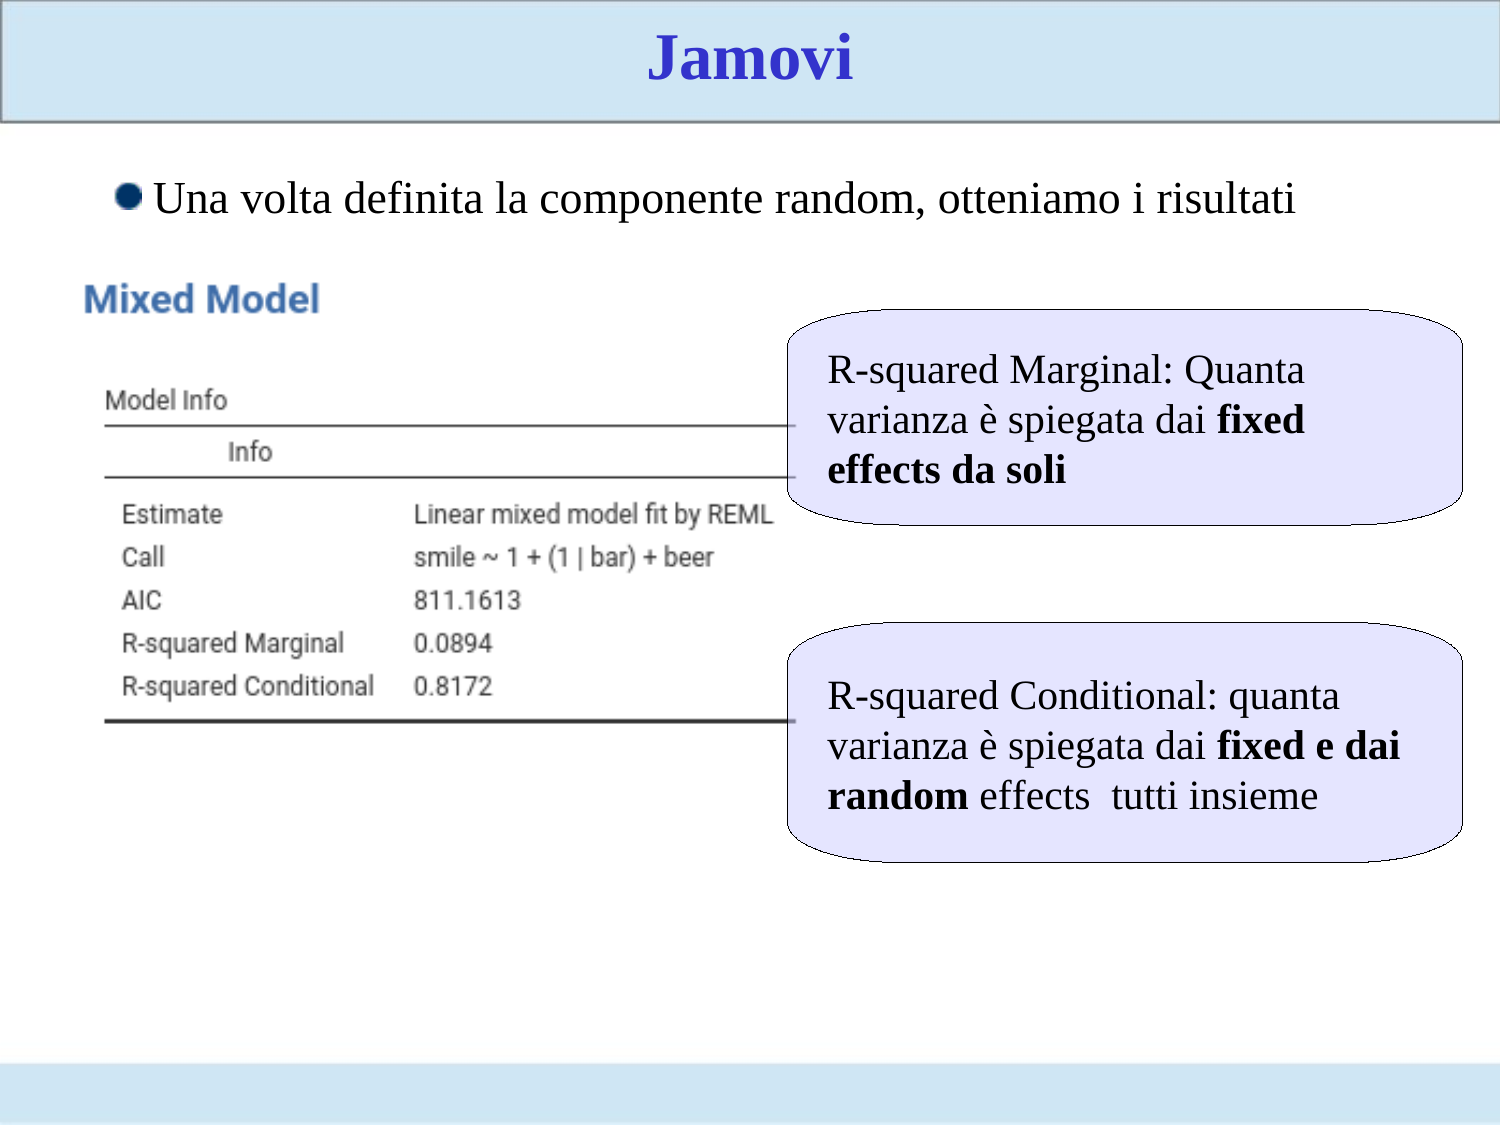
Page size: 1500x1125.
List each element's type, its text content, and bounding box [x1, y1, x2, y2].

text_box R-squared Marginal: Quanta varianza è spiegata dai fixed effects da soli [787, 309, 1463, 526]
picture [0, 0, 1500, 1125]
text_box R-squared Conditional: quanta varianza è spiegata dai fixed e dai random effects tutti insieme [787, 622, 1463, 863]
picture [111, 179, 142, 210]
text_box Una volta definita la componente random, otteniamo i risultati [96, 126, 1463, 231]
title Jamovi [112, 0, 1388, 126]
